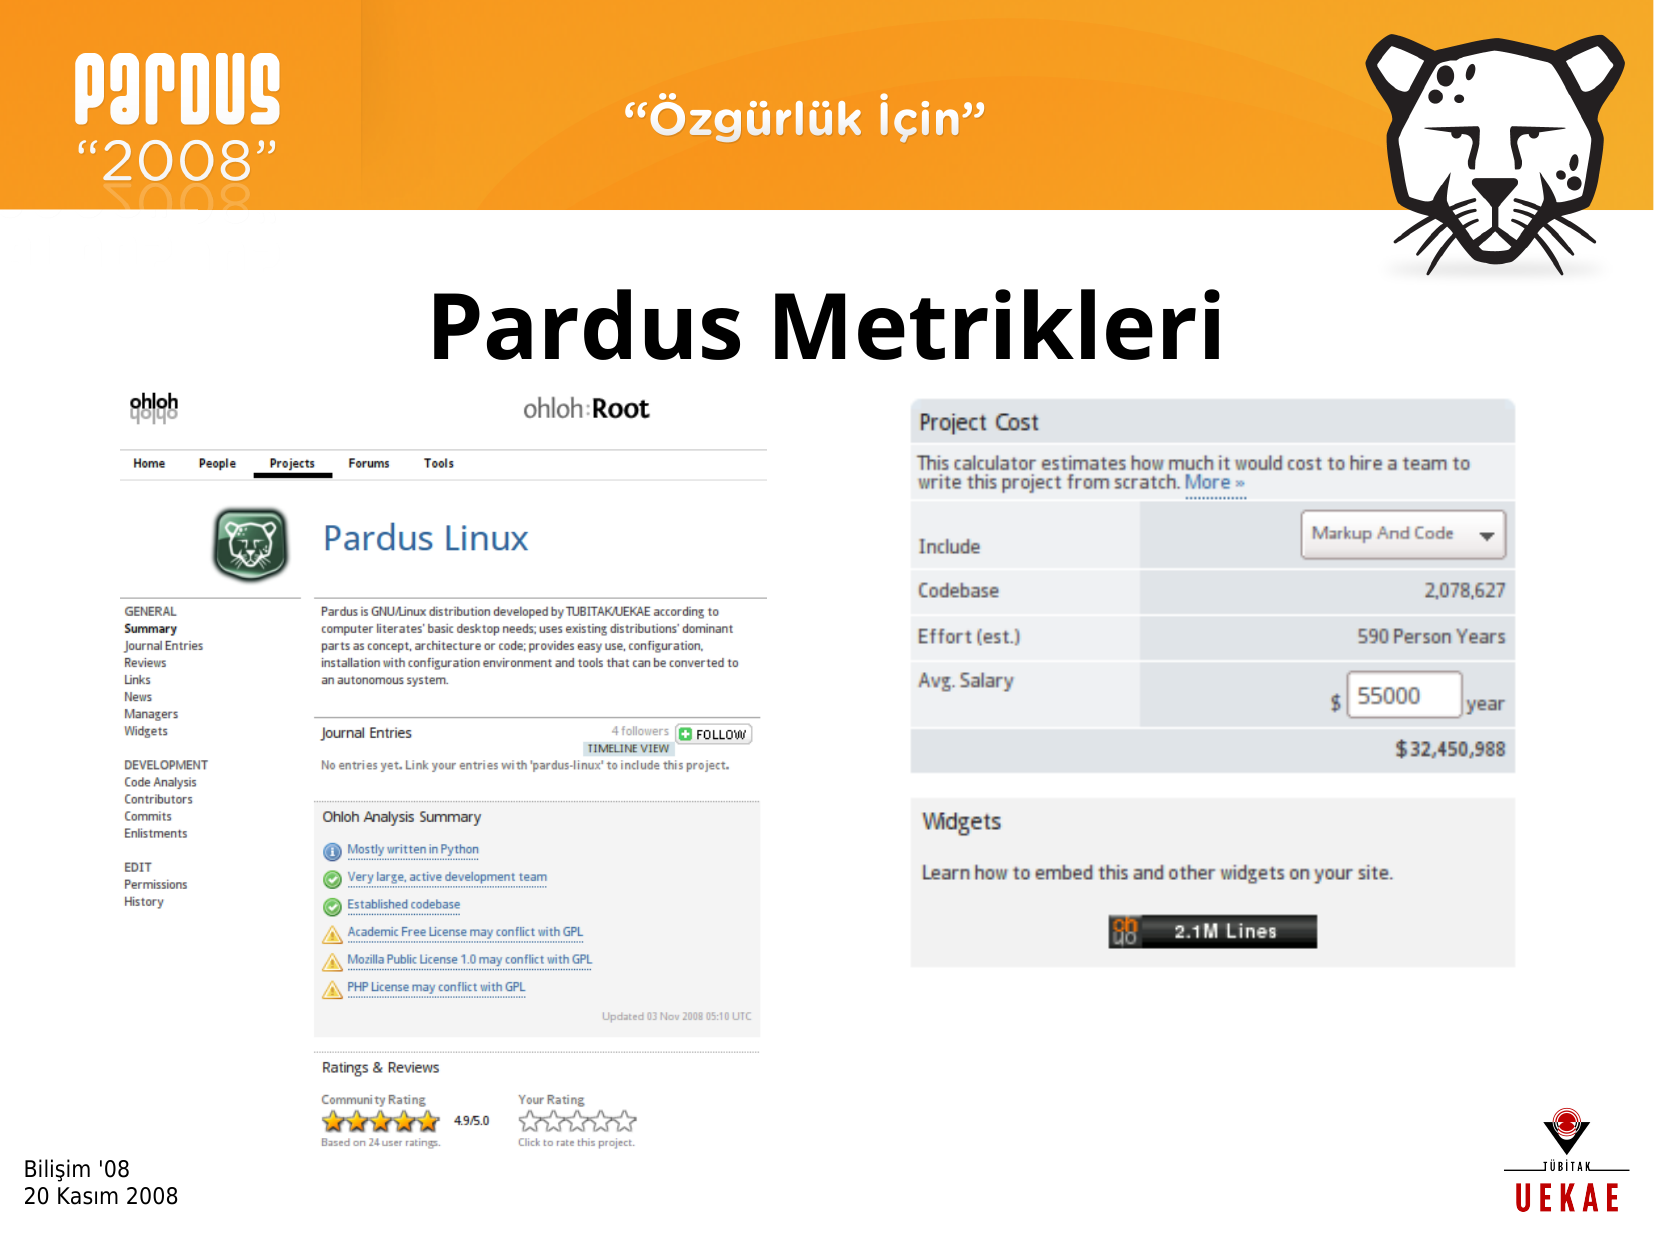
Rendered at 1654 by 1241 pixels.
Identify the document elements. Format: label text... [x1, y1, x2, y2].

title Pardus Metrikleri [82, 220, 1571, 428]
picture [903, 389, 1522, 997]
picture [1500, 1104, 1634, 1215]
picture [120, 389, 767, 1158]
picture [0, 0, 1654, 293]
